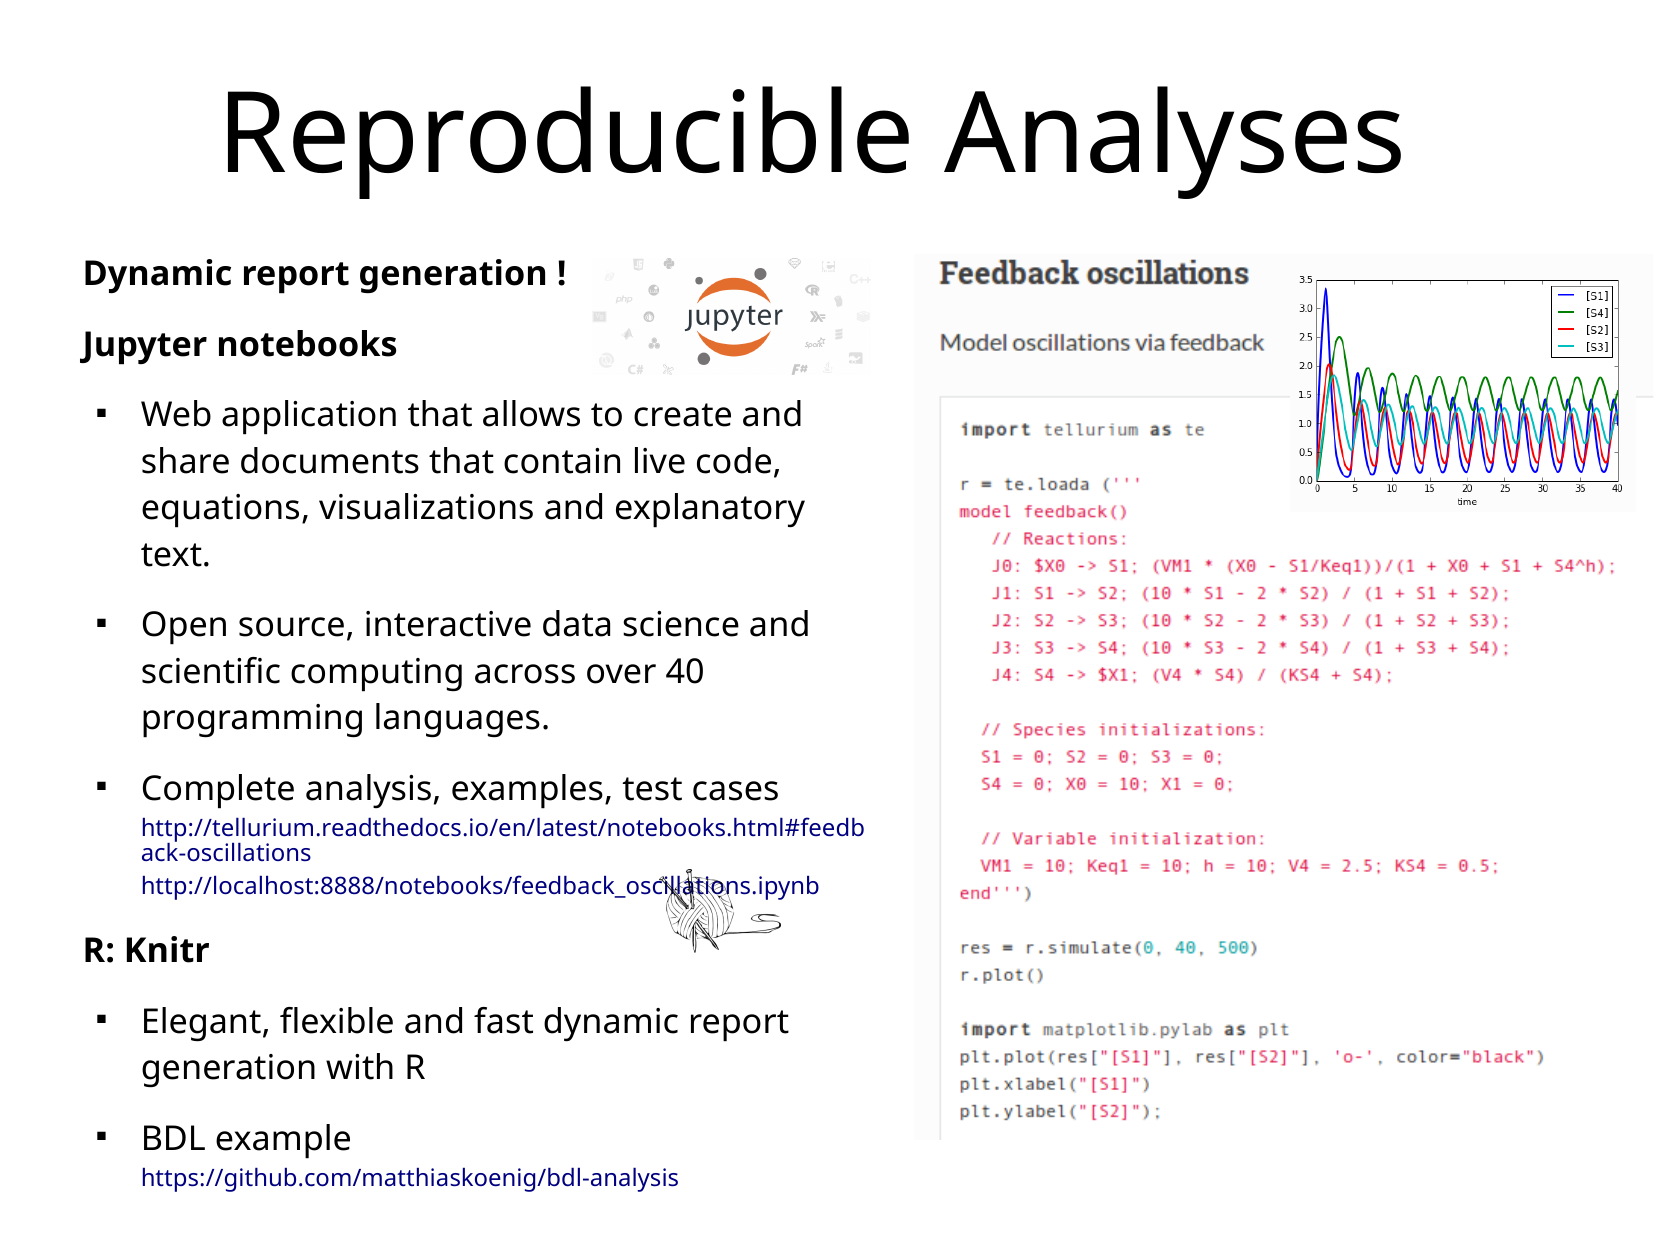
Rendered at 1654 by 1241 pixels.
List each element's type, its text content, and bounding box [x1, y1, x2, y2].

title Reproducible Analyses [82, 25, 1571, 233]
list Dynamic report generation ! Jupyter notebooks Web application that allows to create and share documents that contain live code, equations, visualizations and explanatory text. Open source, interactive data science and scientific computing across over 40 programming languages. Complete analysis, examples, test cases http://tellurium.readthedocs.io/en/latest/notebooks.html#feedback-oscillationshttp://localhost:8888/notebooks/feedback_oscillations.ipynb R: Knitr Elegant, flexible and fast dynamic report generation with R BDL example https://github.com/matthiaskoenig/bdl-analysis [82, 248, 871, 1171]
picture [914, 254, 1654, 1141]
picture [659, 869, 781, 953]
picture [592, 258, 871, 376]
